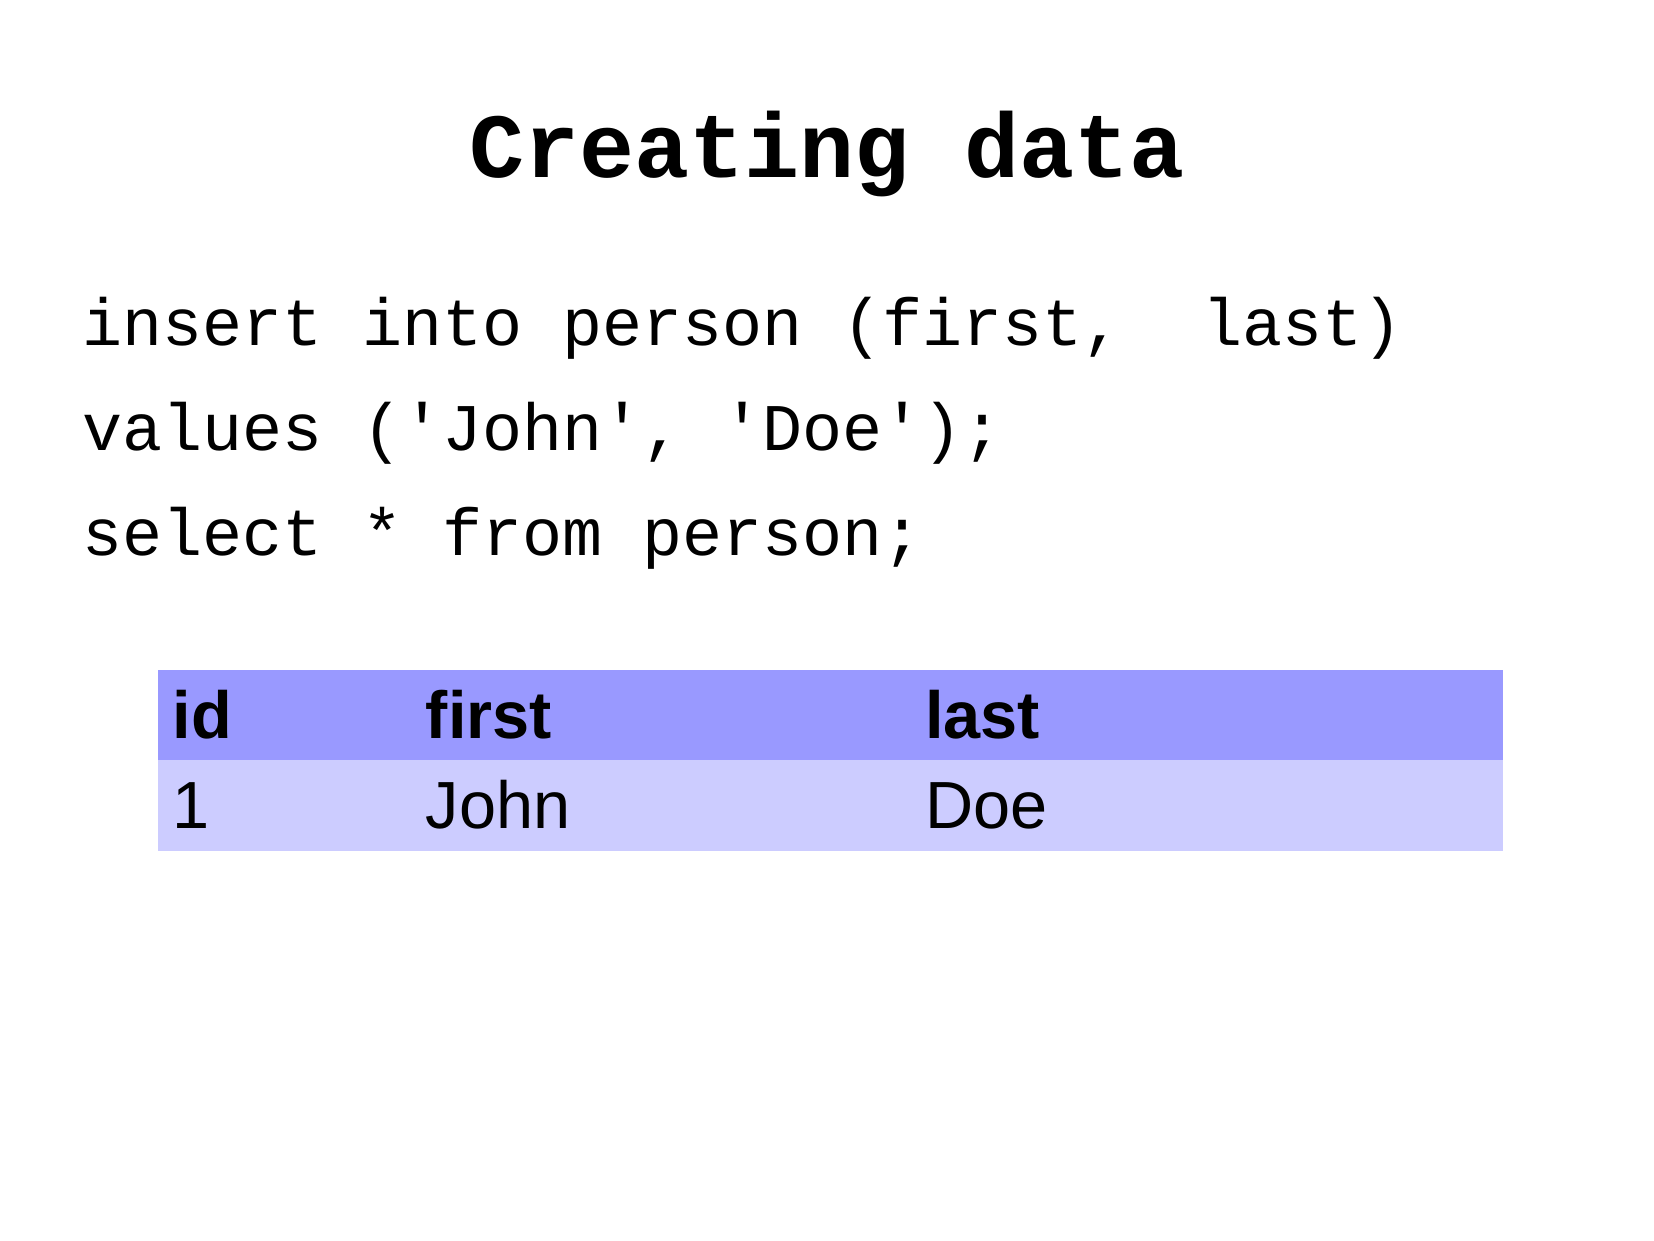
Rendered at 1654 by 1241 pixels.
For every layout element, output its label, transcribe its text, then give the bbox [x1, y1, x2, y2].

table_header first [411, 670, 911, 760]
table_cell 1 [158, 760, 411, 851]
table_cell Doe [911, 760, 1503, 851]
title Creating data [82, 49, 1571, 257]
table_cell John [411, 760, 911, 851]
list insert into person (first, last) values ('John', 'Doe'); select * from person; [82, 290, 1571, 584]
table_header id [158, 670, 411, 760]
table_header last [911, 670, 1503, 760]
